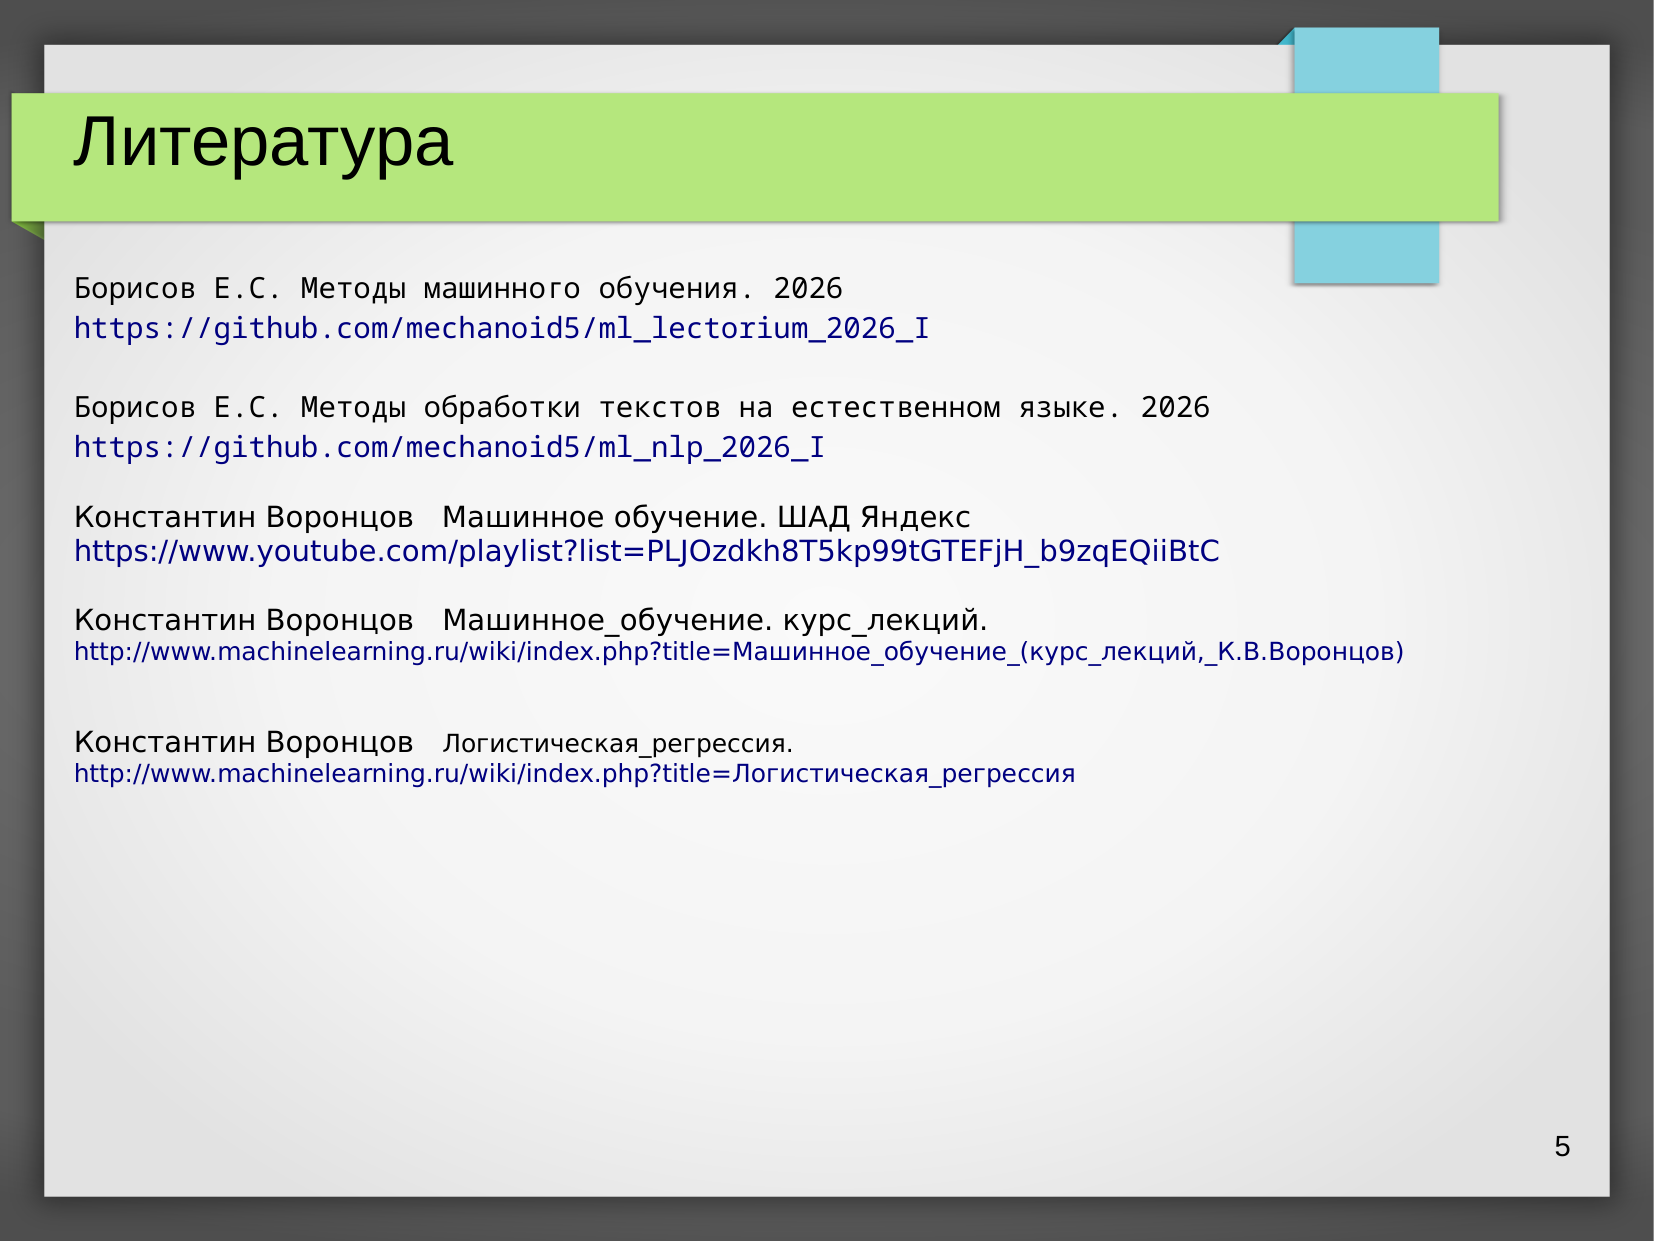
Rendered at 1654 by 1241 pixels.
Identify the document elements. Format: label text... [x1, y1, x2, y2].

picture [0, 0, 1654, 1241]
text_box Борисов Е.С. Методы машинного обучения. 2026 https://github.com/mechanoid5/ml_lectorium_2026_I Борисов Е.С. Методы обработки текстов на естественном языке. 2026 https://github.com/mechanoid5/ml_nlp_2026_I Константин Воронцов Машинное обучение. ШАД Яндекс https://www.youtube.com/playlist?list=PLJOzdkh8T5kp99tGTEFjH_b9zqEQiiBtC Константин Воронцов Машинное_обучение. курс_лекций. http://www.machinelearning.ru/wiki/index.php?title=Машинное_обучение_(курс_лекций,_К.В.Воронцов) Константин Воронцов Логистическая_регрессия. http://www.machinelearning.ru/wiki/index.php?title=Логистическая_регрессия [59, 259, 1571, 867]
text_box Литература [59, 94, 1004, 189]
